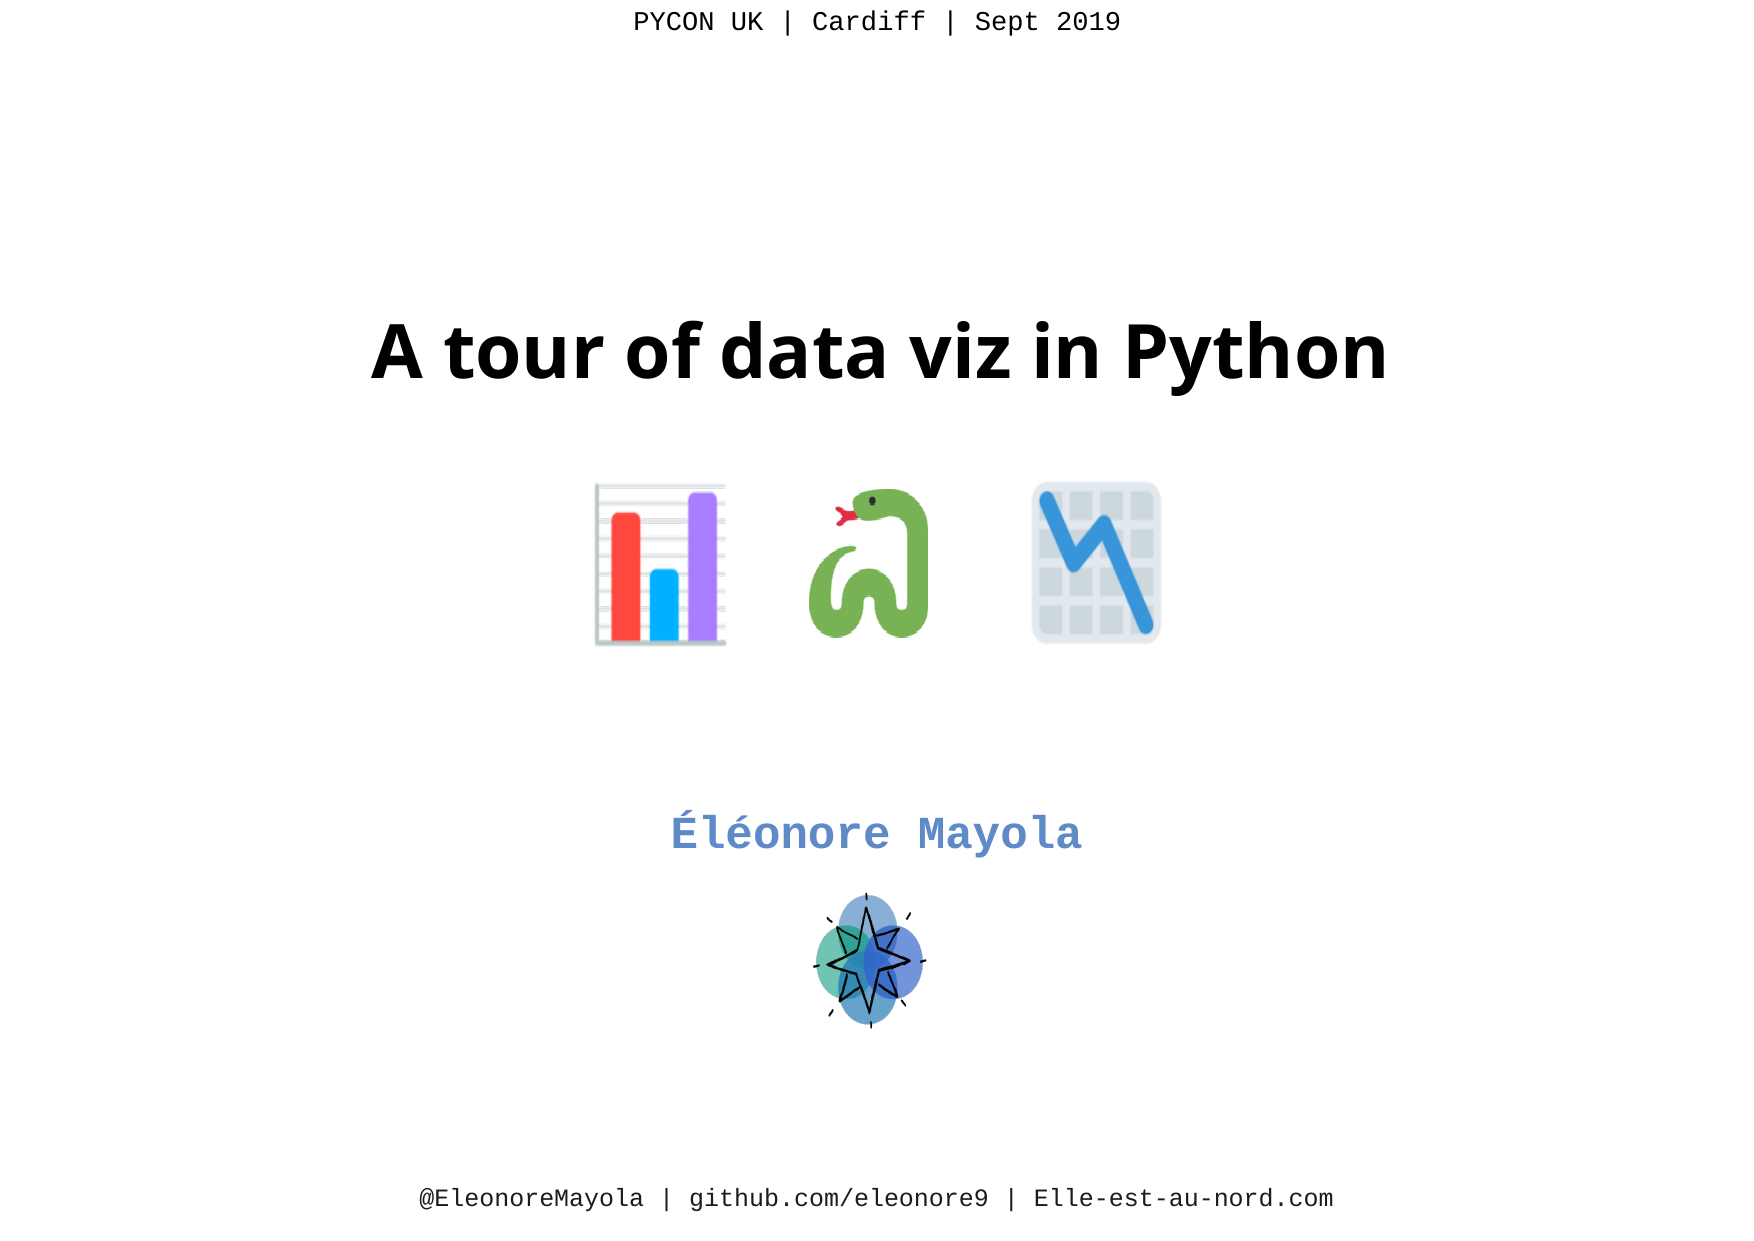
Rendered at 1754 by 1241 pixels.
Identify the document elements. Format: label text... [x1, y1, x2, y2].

text_box Éléonore Mayola [595, 803, 1159, 905]
text_box A tour of data viz in Python [357, 291, 1410, 429]
text_box @EleonoreMayola | github.com/eleonore9 | Elle-est-au-nord.com [313, 1149, 1441, 1241]
picture [809, 489, 928, 638]
picture [811, 888, 928, 1032]
text_box PYCON UK | Cardiff | Sept 2019 [281, 0, 1473, 79]
picture [1027, 476, 1166, 650]
picture [588, 472, 734, 655]
